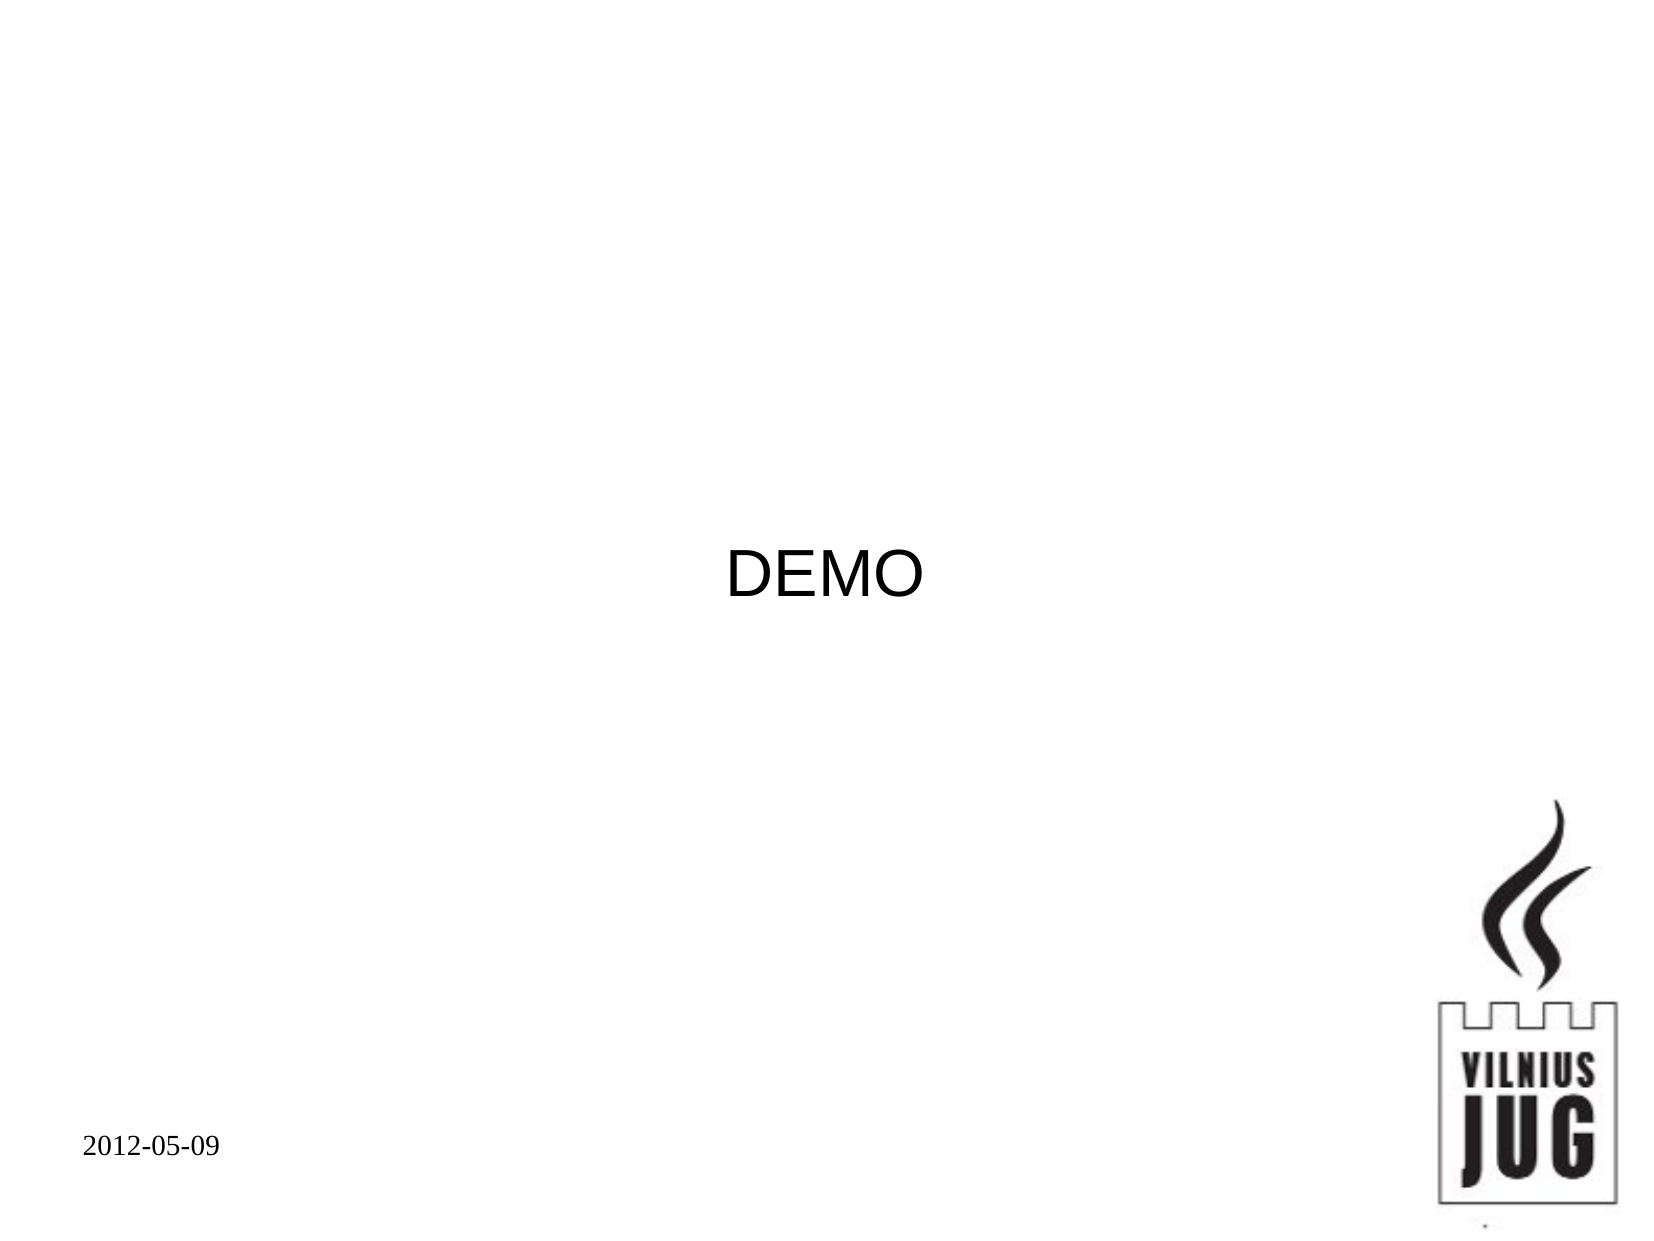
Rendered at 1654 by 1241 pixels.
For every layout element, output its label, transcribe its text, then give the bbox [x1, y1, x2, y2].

picture [1403, 765, 1654, 1238]
subtitle DEMO [90, 101, 1579, 1046]
